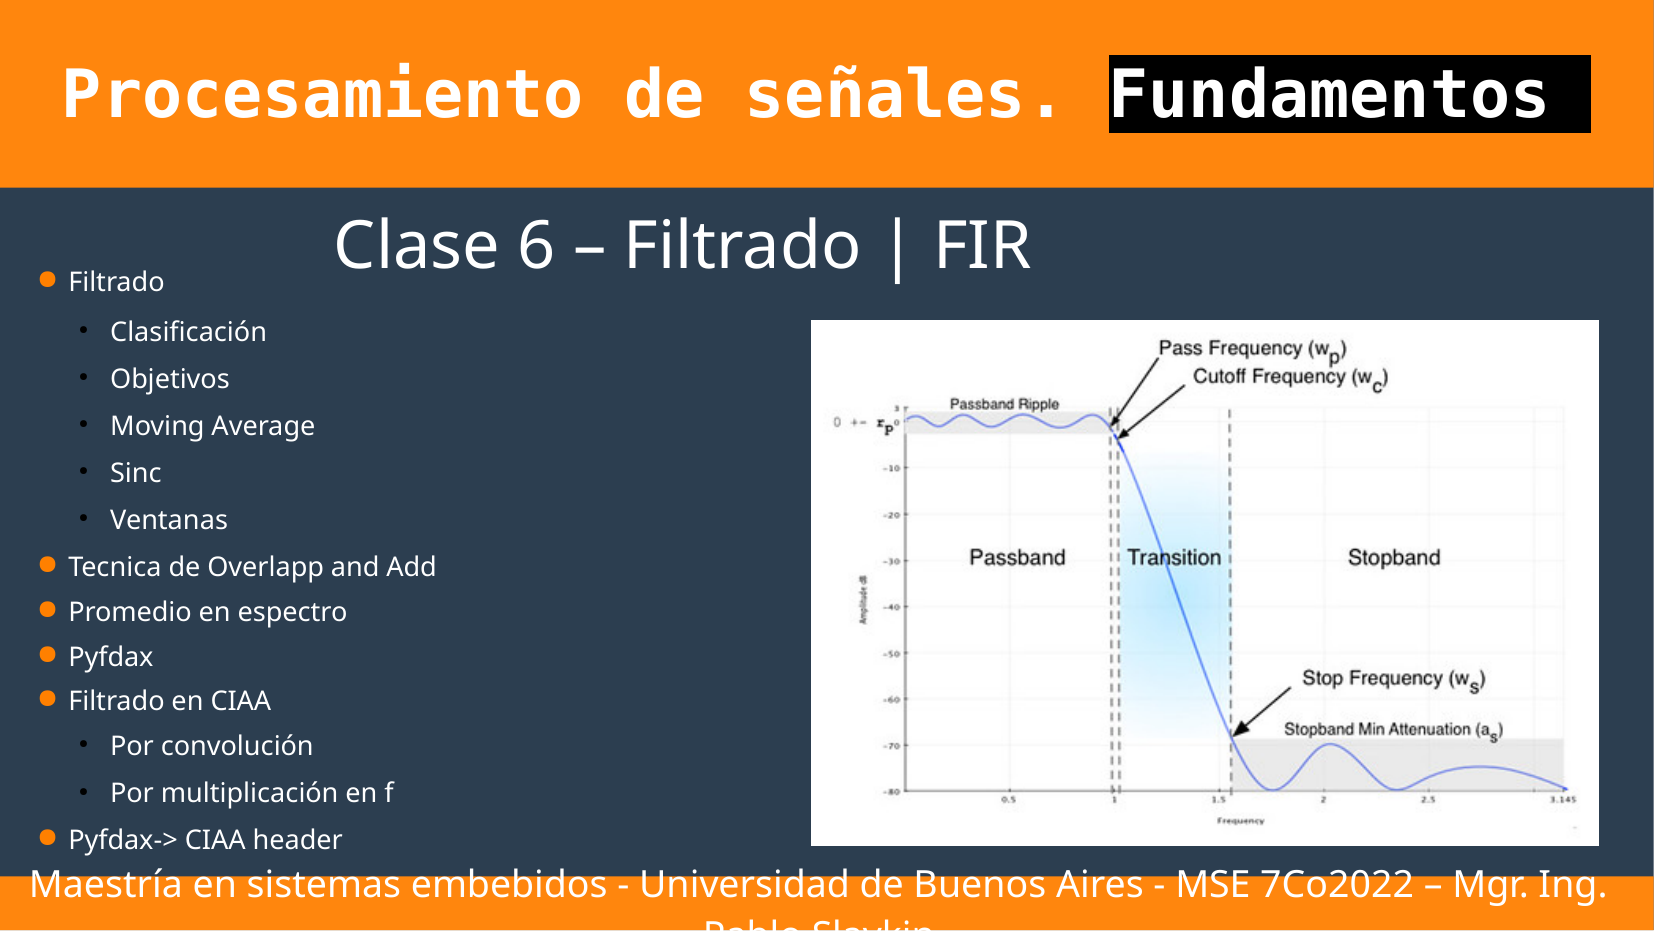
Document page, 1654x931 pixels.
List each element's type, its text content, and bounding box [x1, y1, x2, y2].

title Procesamiento de señales. Fundamentos [58, 16, 1595, 135]
list Filtrado Clasificación Objetivos Moving Average Sinc Ventanas Tecnica de Overlapp and Add Promedio en espectro Pyfdax Filtrado en CIAA Por convolución Por multiplicación en f Pyfdax-> CIAA header [26, 262, 788, 863]
text_box Clase 6 – Filtrado | FIR [38, 187, 1329, 298]
text_box [112, 331, 143, 418]
picture [811, 320, 1599, 846]
